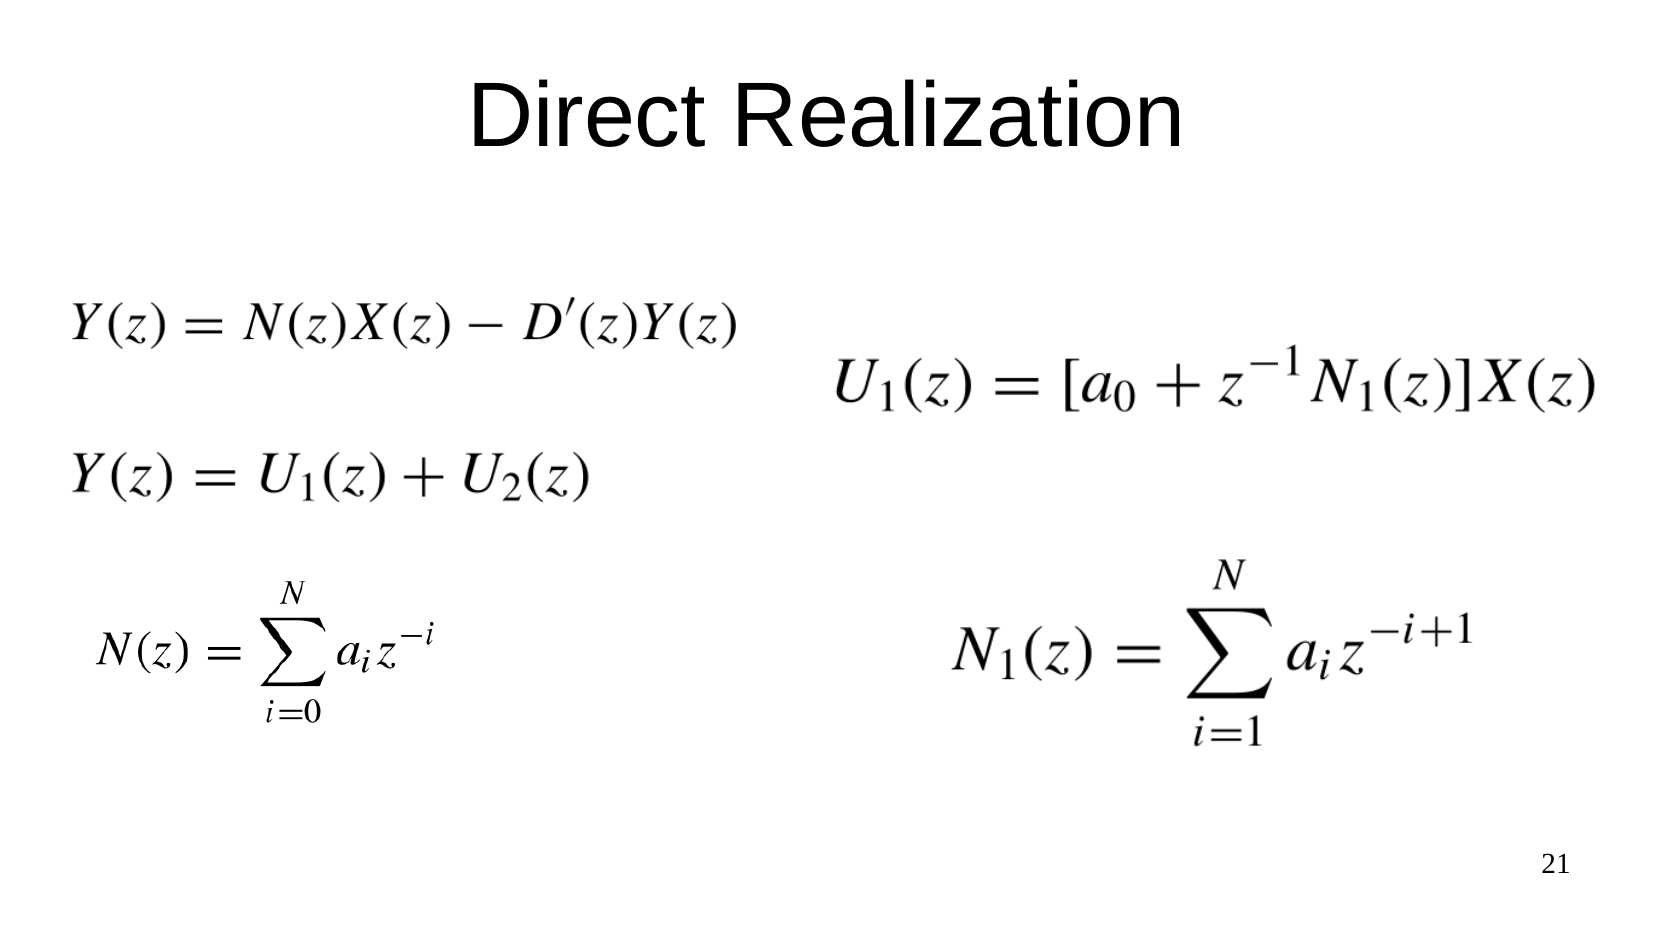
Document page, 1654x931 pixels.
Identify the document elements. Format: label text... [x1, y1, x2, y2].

picture [63, 297, 743, 373]
title Direct Realization [82, 37, 1571, 193]
picture [825, 337, 1609, 753]
picture [63, 560, 476, 752]
picture [25, 411, 684, 518]
